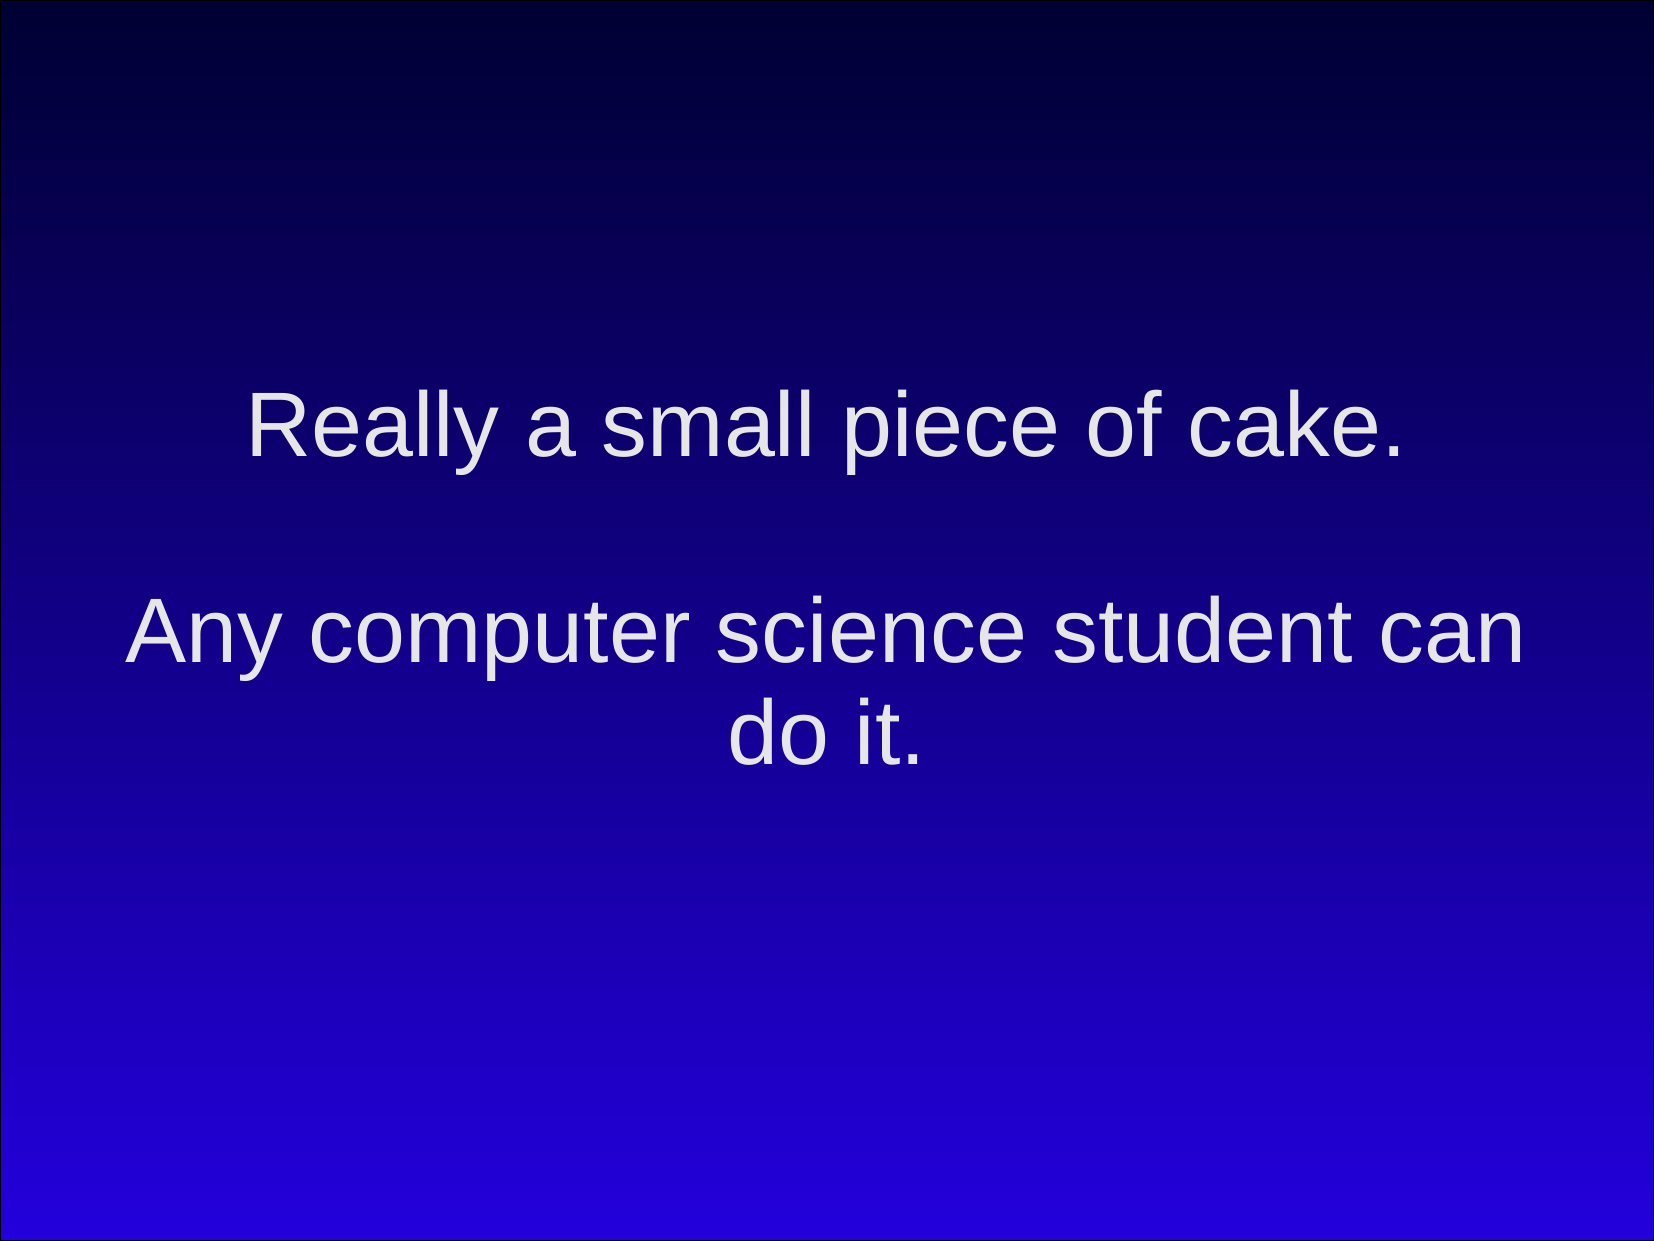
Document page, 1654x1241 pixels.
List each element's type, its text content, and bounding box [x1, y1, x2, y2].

subtitle Really a small piece of cake. Any computer science student can do it. [82, 56, 1571, 1102]
